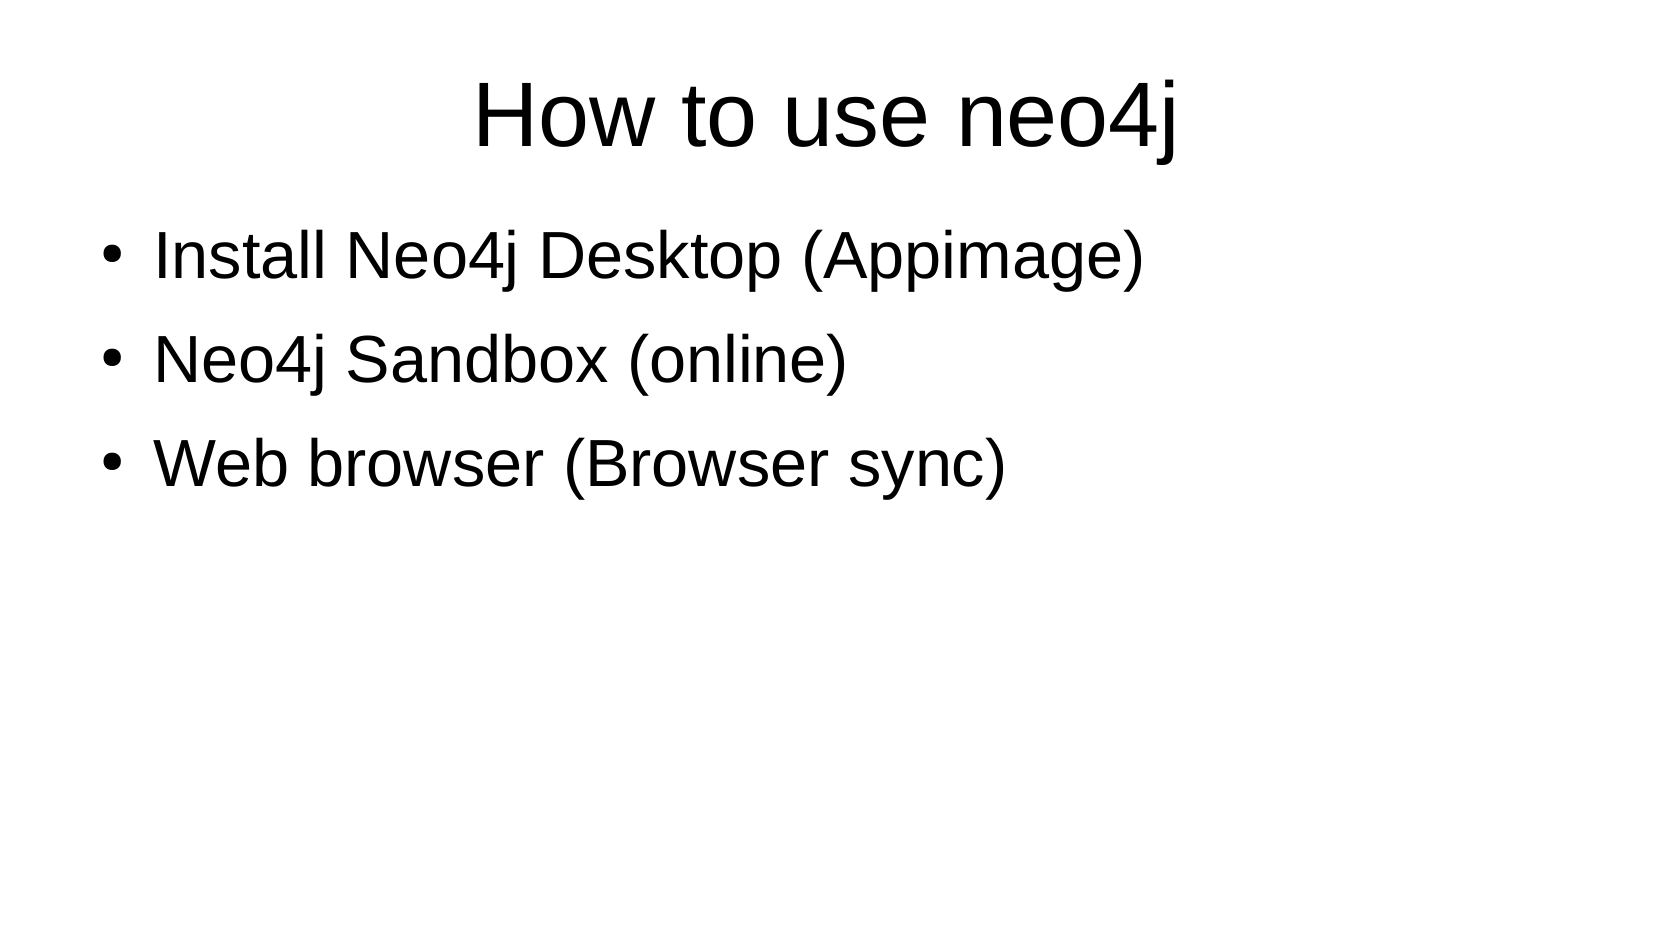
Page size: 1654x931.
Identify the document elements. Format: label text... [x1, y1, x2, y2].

list Install Neo4j Desktop (Appimage) Neo4j Sandbox (online) Web browser (Browser sync) [82, 217, 1571, 758]
title How to use neo4j [82, 37, 1571, 193]
